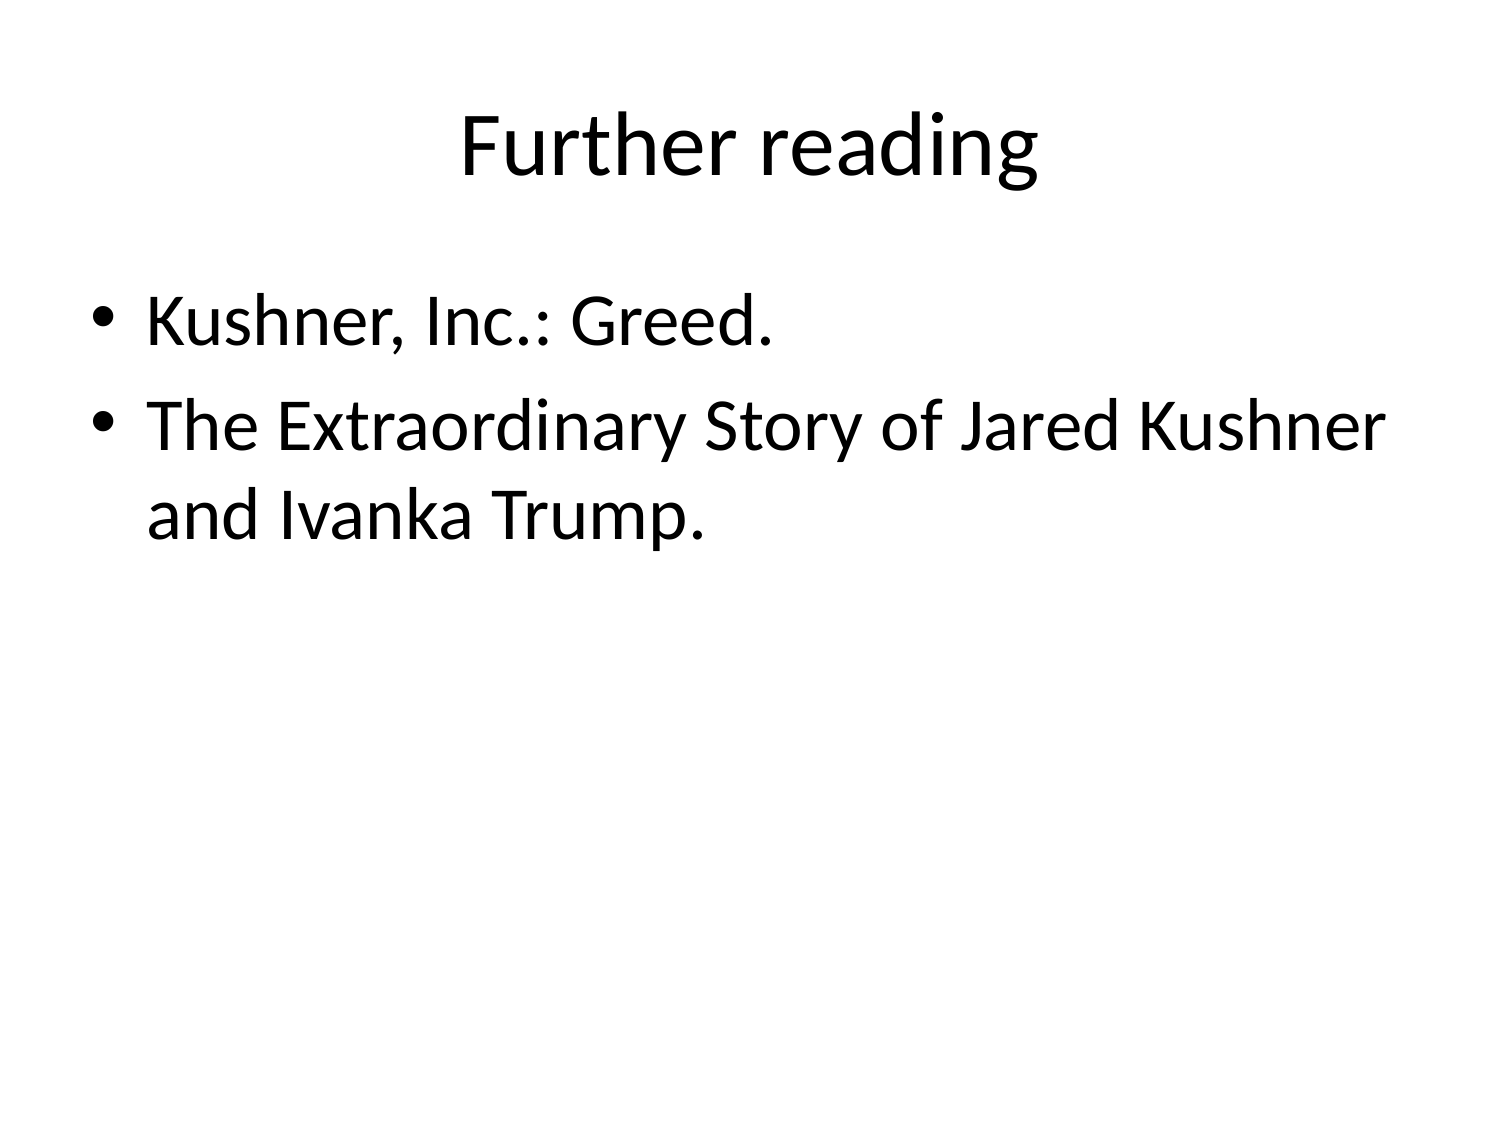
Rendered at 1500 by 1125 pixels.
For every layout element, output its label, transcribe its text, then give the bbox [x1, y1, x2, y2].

title Further reading [75, 45, 1425, 233]
list Kushner, Inc.: Greed. The Extraordinary Story of Jared Kushner and Ivanka Trump. [75, 262, 1425, 1005]
